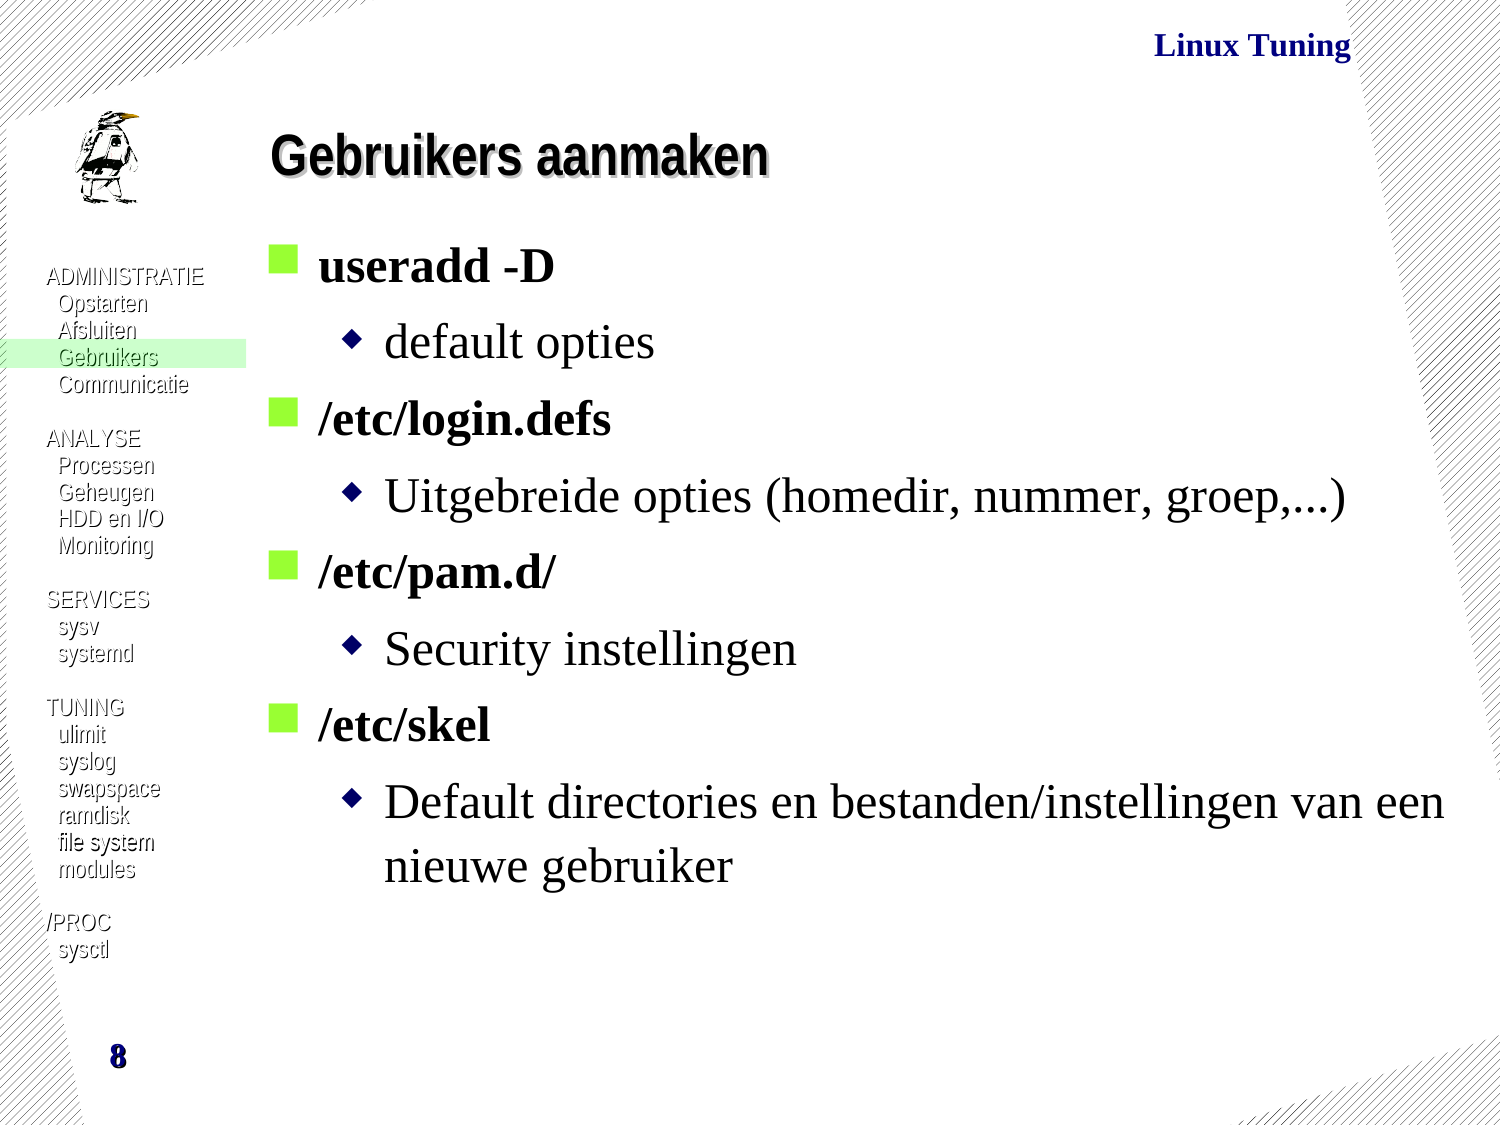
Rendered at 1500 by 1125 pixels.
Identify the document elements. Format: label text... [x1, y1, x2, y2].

picture [57, 105, 143, 206]
text_box [0, 338, 247, 368]
title Gebruikers aanmaken [270, 41, 1500, 250]
list useradd -D default opties /etc/login.defs Uitgebreide opties (homedir, nummer, groep,...) /etc/pam.d/ Security instellingen /etc/skel Default directories en bestanden/instellingen van een nieuwe gebruiker [264, 229, 1486, 894]
